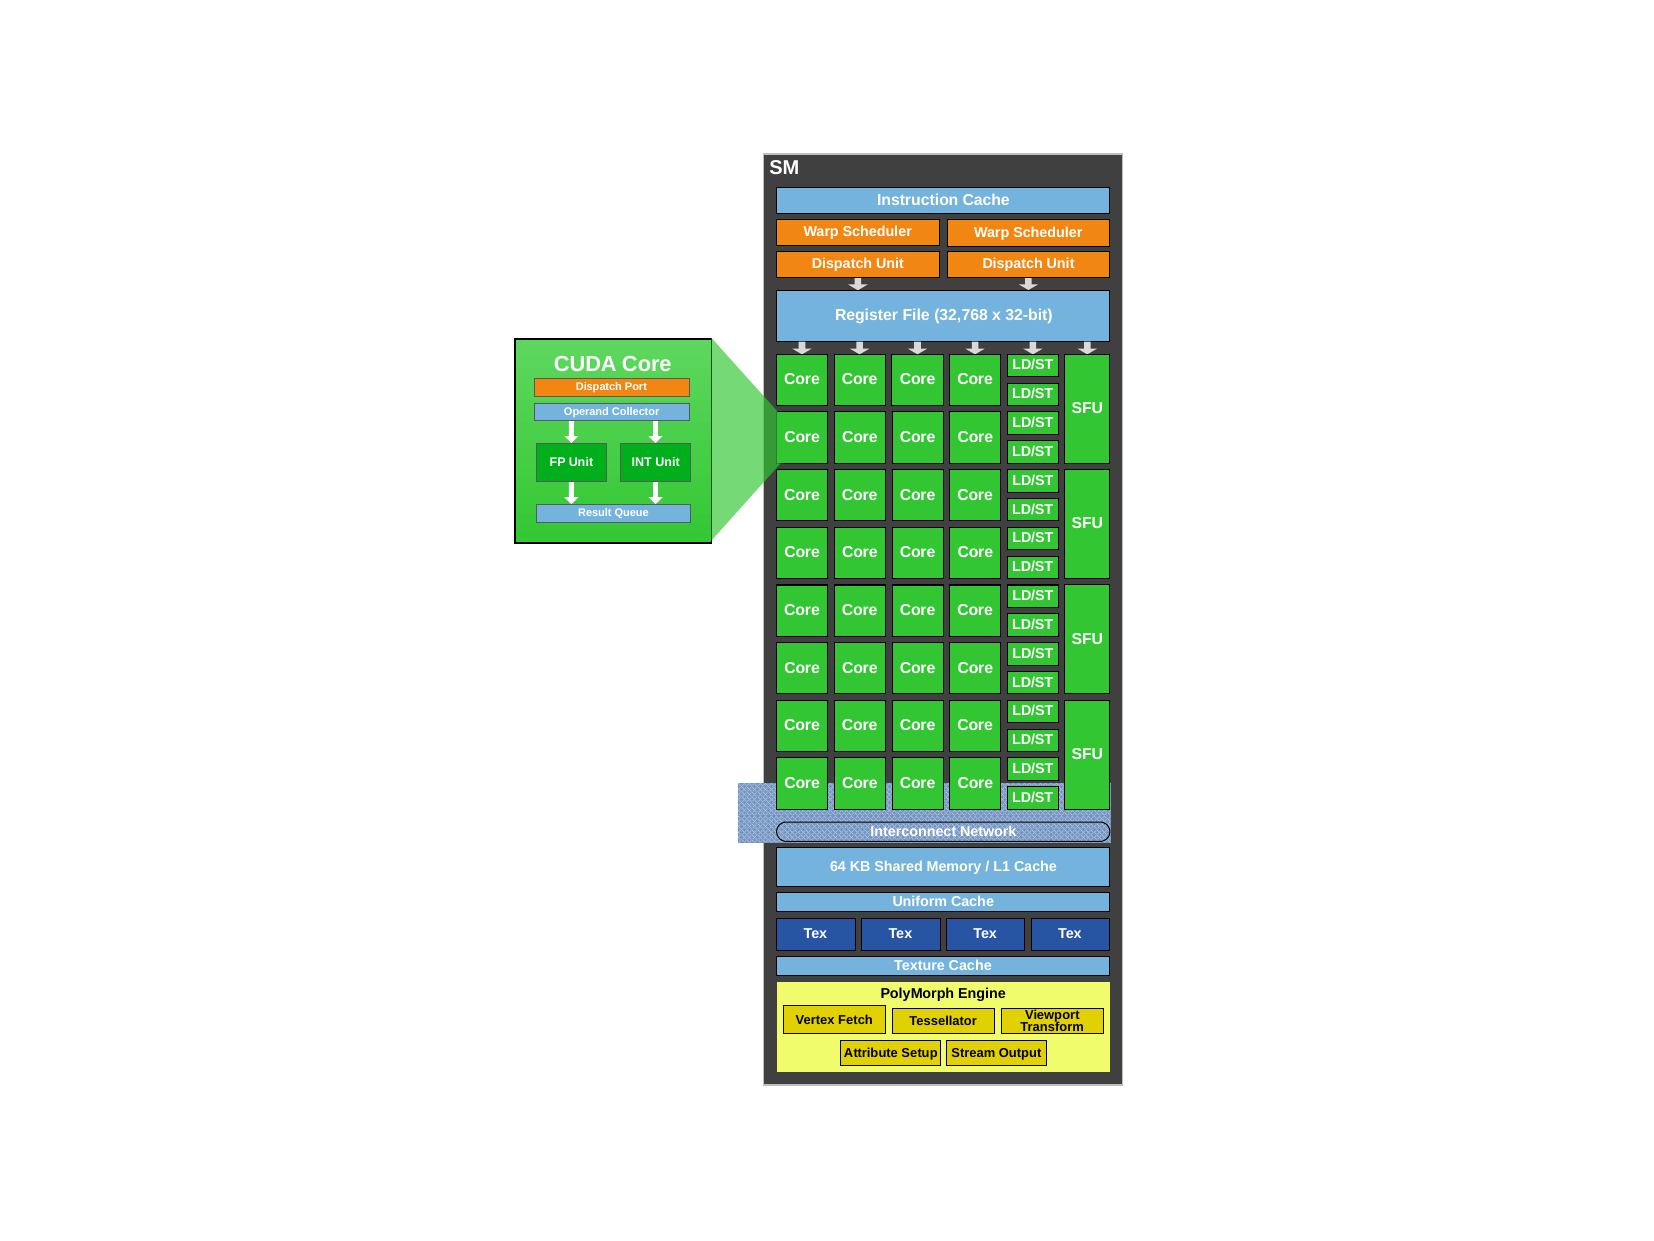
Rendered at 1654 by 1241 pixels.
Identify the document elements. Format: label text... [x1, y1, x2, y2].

text_box Core [899, 774, 936, 792]
text_box Tex [803, 925, 829, 942]
text_box Core [957, 428, 994, 446]
text_box Core [957, 485, 994, 504]
text_box Core [957, 370, 994, 389]
text_box LD/ST [1012, 616, 1054, 633]
text_box Core [842, 774, 878, 792]
text_box [835, 758, 885, 809]
text_box Vertex Fetch [795, 1012, 874, 1028]
text_box Attribute Setup [843, 1045, 938, 1061]
text_box PolyMorph Engine [880, 985, 1007, 1002]
text_box [1008, 787, 1058, 809]
text_box [777, 758, 827, 809]
text_box Core [841, 370, 878, 389]
text_box Core [957, 774, 994, 792]
text_box Core [841, 601, 878, 619]
text_box Tex [1058, 925, 1084, 942]
text_box Stream Output [951, 1045, 1042, 1061]
text_box Core [899, 658, 936, 677]
text_box Core [899, 716, 936, 735]
text_box LD/ST [1012, 587, 1054, 604]
text_box Dispatch Port [575, 380, 648, 393]
text_box Tex [888, 925, 914, 942]
text_box Core [957, 716, 994, 735]
text_box LD/ST [1012, 529, 1054, 546]
text_box Result Queue [578, 506, 649, 519]
text_box Core [784, 716, 820, 735]
text_box Warp Scheduler [803, 223, 913, 241]
text_box Core [784, 774, 821, 792]
text_box Core [784, 485, 820, 504]
text_box Dispatch Unit [811, 256, 905, 273]
text_box [950, 758, 1000, 809]
text_box SM [769, 156, 800, 179]
text_box Uniform Cache [892, 893, 995, 910]
text_box Dispatch Unit [982, 255, 1075, 272]
text_box Core [899, 428, 936, 446]
picture [778, 823, 870, 840]
text_box Viewport [1025, 1007, 1084, 1020]
text_box Instruction Cache [877, 191, 1010, 209]
text_box 64 KB Shared Memory / L1 Cache [829, 858, 1058, 875]
text_box LD/ST [1012, 385, 1054, 402]
text_box Core [957, 543, 994, 562]
text_box Core [957, 658, 994, 677]
text_box SFU [1071, 399, 1103, 417]
text_box LD/ST [1012, 674, 1054, 691]
text_box FP Unit [549, 454, 594, 469]
picture [738, 783, 1111, 843]
text_box Core [841, 485, 878, 504]
text_box LD/ST [1012, 443, 1054, 460]
text_box Core [784, 370, 820, 389]
text_box SFU [1071, 745, 1103, 763]
text_box Core [899, 370, 936, 389]
text_box Core [842, 428, 878, 446]
text_box Interconnect Network [870, 823, 1017, 840]
text_box Core [899, 601, 936, 619]
text_box LD/ST [1012, 558, 1054, 575]
text_box LD/ST [1012, 645, 1054, 662]
text_box Texture Cache [894, 957, 994, 974]
text_box Core [899, 543, 936, 562]
text_box Core [899, 485, 936, 504]
text_box Core [841, 716, 878, 735]
text_box INT Unit [631, 454, 680, 469]
text_box CUDA Core [553, 351, 673, 376]
text_box Core [784, 601, 820, 619]
text_box Transform [1020, 1020, 1085, 1035]
text_box Core [784, 428, 821, 446]
text_box LD/ST [1012, 472, 1054, 489]
text_box Tex [973, 925, 999, 942]
text_box LD/ST [1012, 501, 1054, 518]
text_box Core [784, 543, 821, 562]
text_box LD/ST [1012, 702, 1054, 719]
text_box Core [842, 543, 878, 562]
text_box Warp Scheduler [974, 224, 1084, 241]
text_box [893, 758, 943, 809]
text_box LD/ST [1012, 414, 1054, 431]
text_box LD/ST [1012, 760, 1054, 777]
text_box Operand Collector [563, 405, 660, 418]
text_box LD/ST [1012, 356, 1054, 374]
text_box [1065, 701, 1109, 809]
picture [1017, 823, 1109, 840]
text_box Tessellator [909, 1013, 977, 1029]
text_box SFU [1071, 514, 1103, 533]
text_box SFU [1071, 629, 1103, 648]
text_box LD/ST [1012, 731, 1054, 748]
text_box [516, 155, 1122, 1084]
text_box LD/ST [1012, 789, 1054, 806]
text_box Register File (32,768 x 32-bit) [835, 306, 1054, 324]
text_box Core [784, 658, 821, 677]
text_box Core [957, 601, 994, 619]
text_box Core [842, 658, 878, 677]
